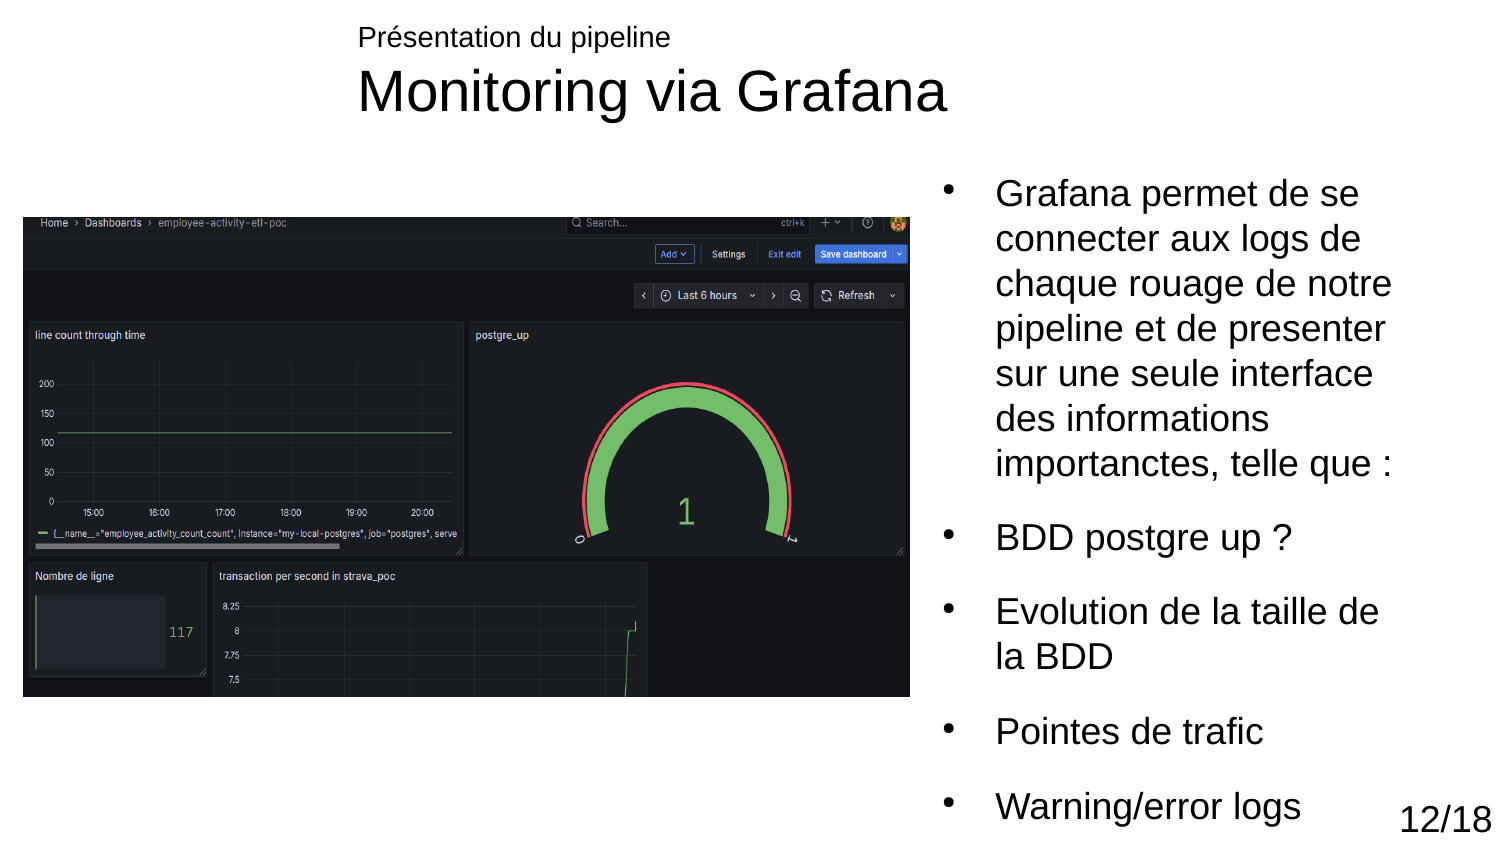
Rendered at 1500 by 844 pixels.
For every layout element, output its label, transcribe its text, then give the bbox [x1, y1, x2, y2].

list Grafana permet de se connecter aux logs de chaque rouage de notre pipeline et de presenter sur une seule interface des informations importanctes, telle que : BDD postgre up ? Evolution de la taille de la BDD Pointes de trafic Warning/error logs [909, 153, 1418, 844]
text_box 12/18 [1384, 791, 1500, 844]
title Présentation du pipeline Monitoring via Grafana [342, 3, 1498, 154]
picture [23, 217, 910, 697]
